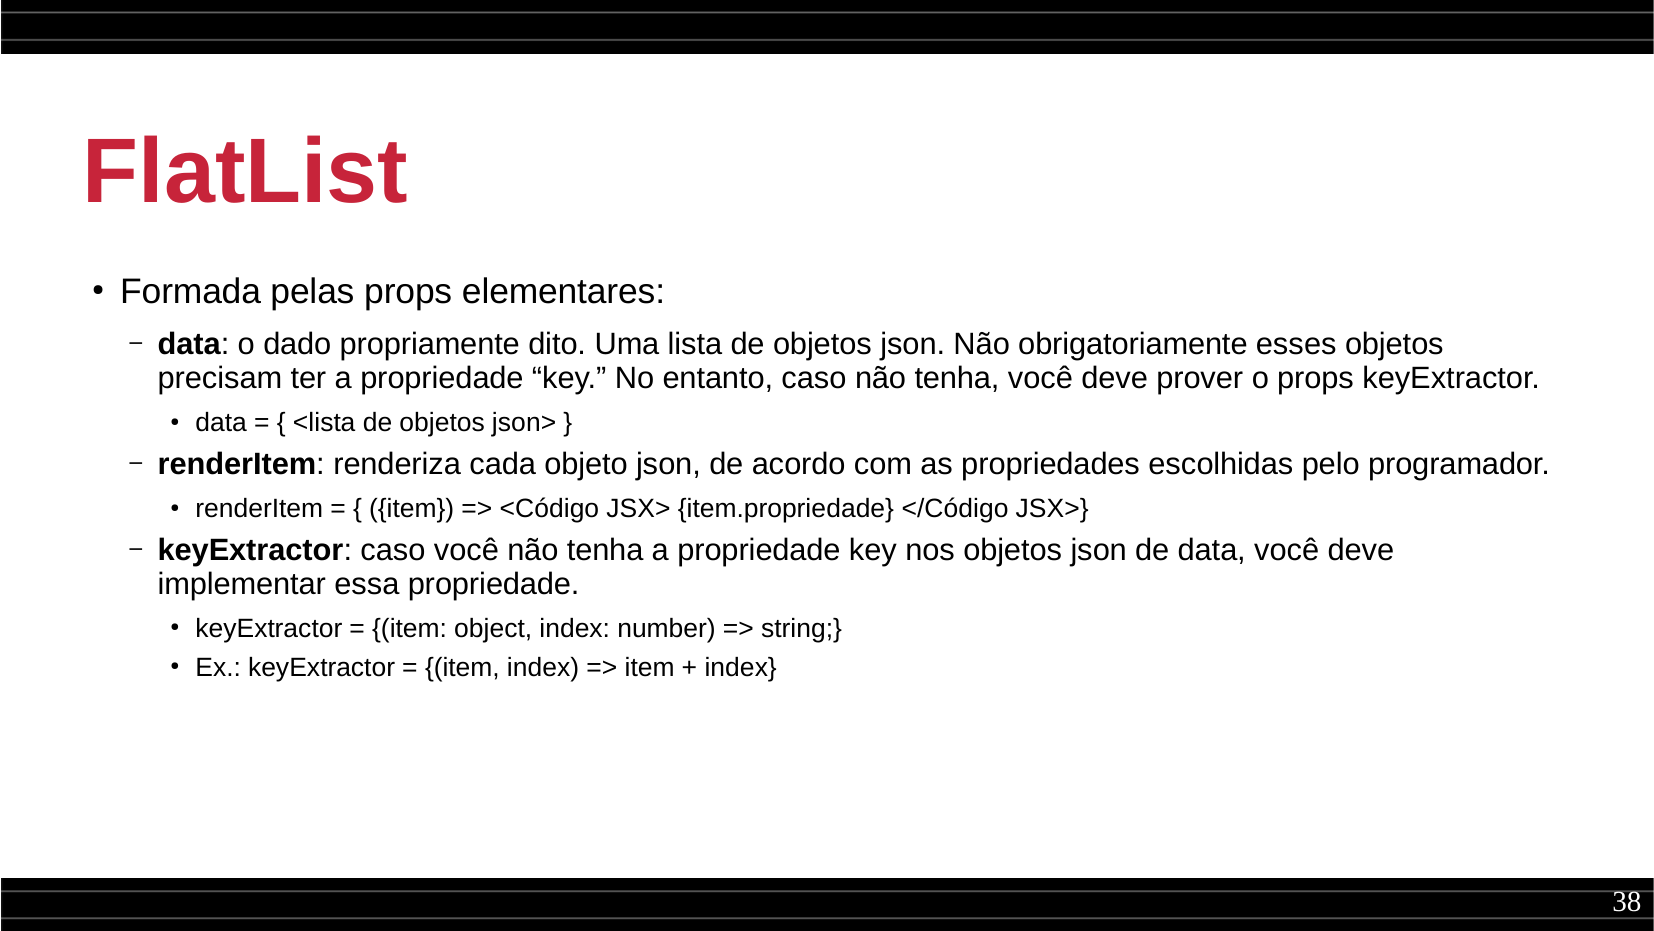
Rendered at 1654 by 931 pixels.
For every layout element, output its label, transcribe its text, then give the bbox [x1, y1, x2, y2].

title FlatList [82, 92, 1571, 249]
picture [1, 878, 1654, 931]
picture [1, 0, 1654, 54]
list Formada pelas props elementares: data: o dado propriamente dito. Uma lista de objetos json. Não obrigatoriamente esses objetos precisam ter a propriedade “key.” No entanto, caso não tenha, você deve prover o props keyExtractor. data = { <lista de objetos json> } renderItem: renderiza cada objeto json, de acordo com as propriedades escolhidas pelo programador. renderItem = { ({item}) => <Código JSX> {item.propriedade} </Código JSX>} keyExtractor: caso você não tenha a propriedade key nos objetos json de data, você deve implementar essa propriedade. keyExtractor = {(item: object, index: number) => string;} Ex.: keyExtractor = {(item, index) => item + index} [82, 271, 1571, 758]
